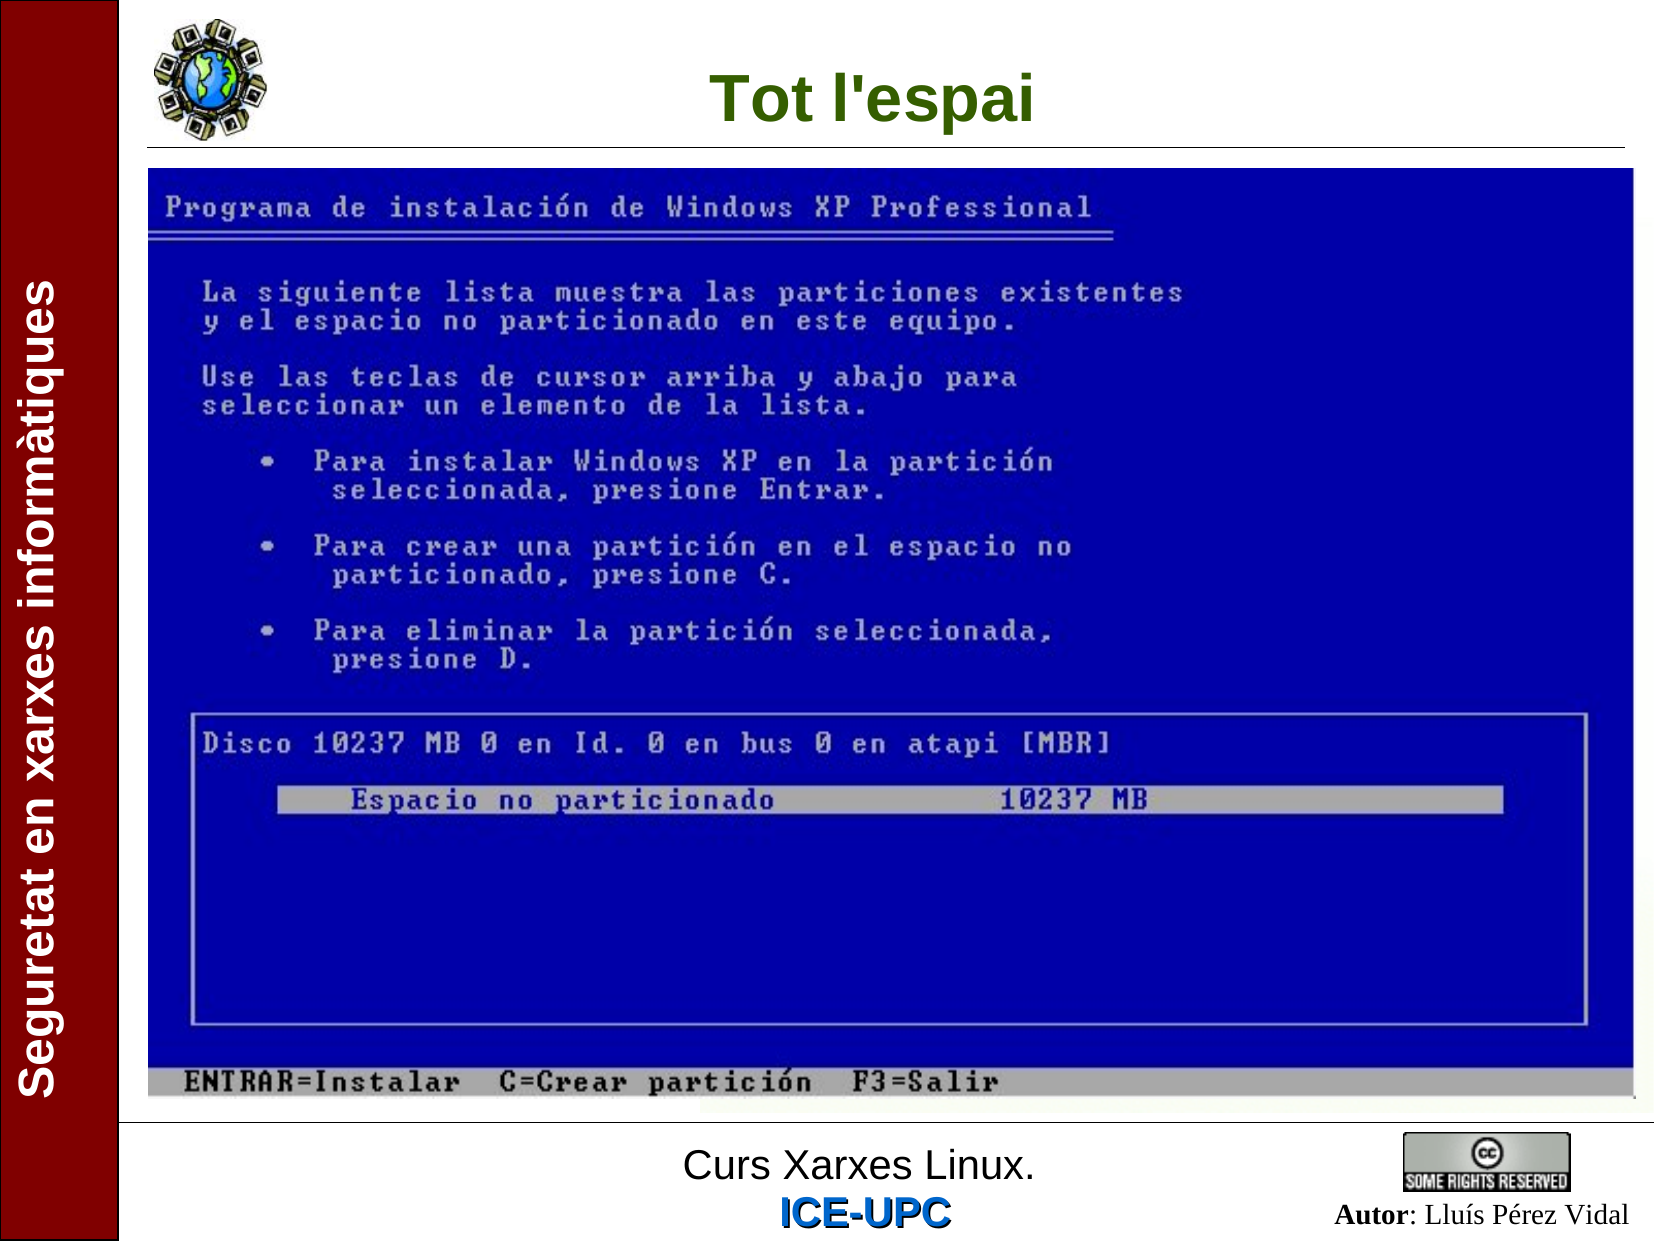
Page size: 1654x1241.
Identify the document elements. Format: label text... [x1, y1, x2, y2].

picture [148, 168, 1654, 1113]
list Croquis d'arquitectura mostrant les 3 zones [141, 242, 148, 1093]
picture [1403, 1132, 1571, 1192]
title Tot l'espai [129, 49, 1619, 148]
picture [154, 19, 268, 49]
